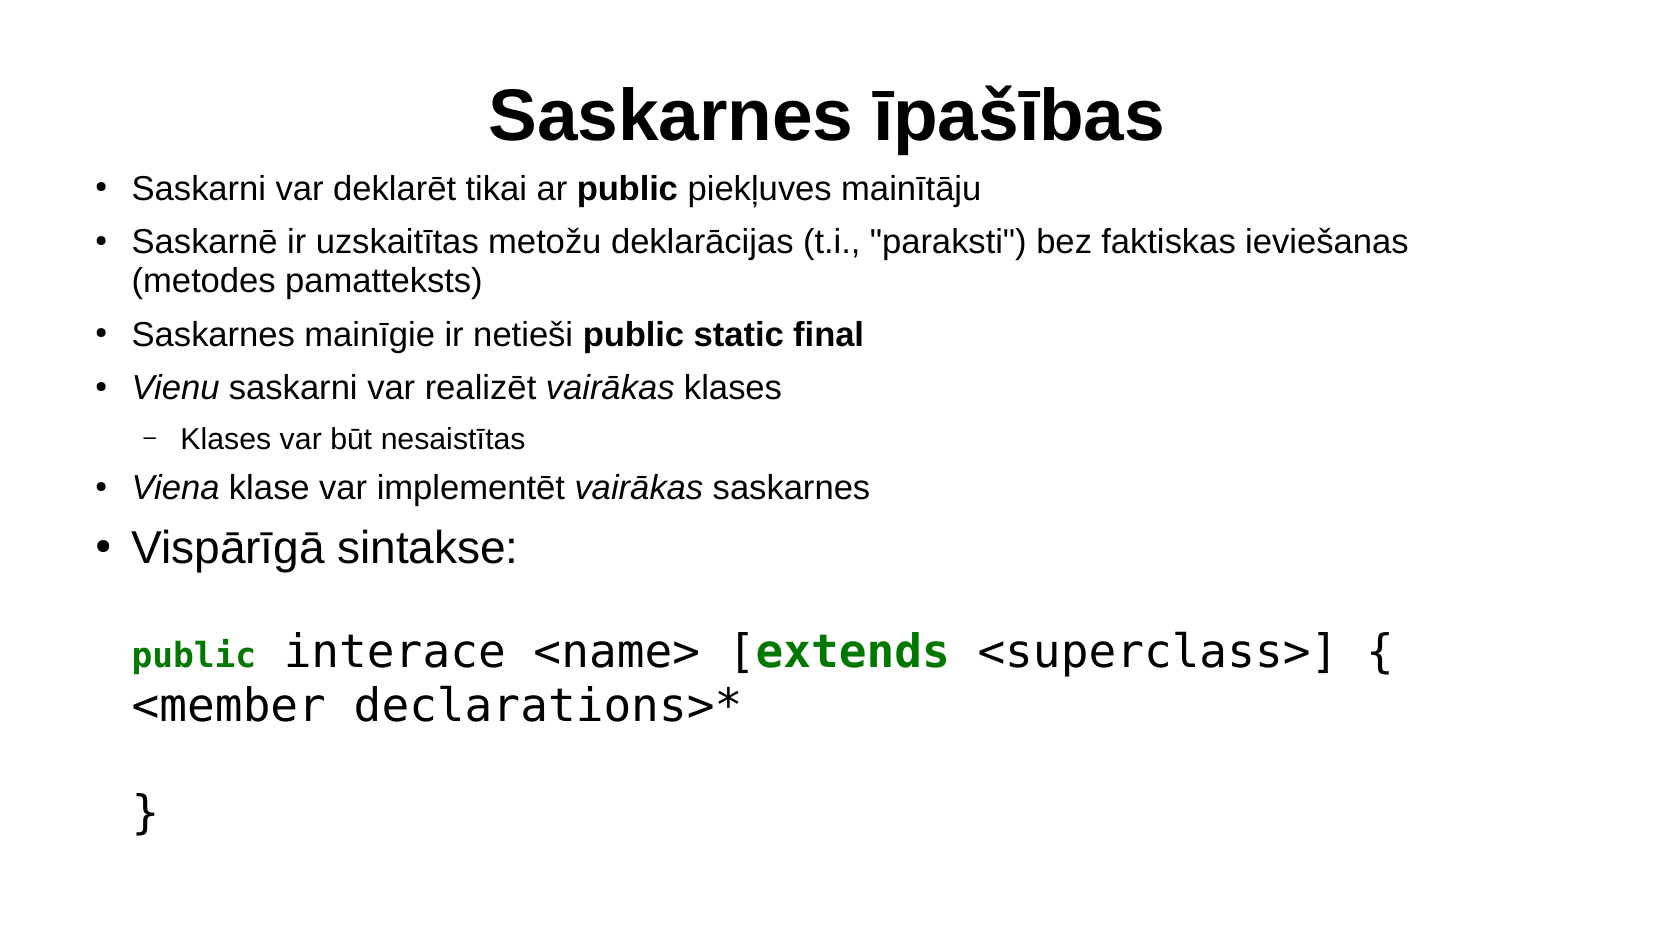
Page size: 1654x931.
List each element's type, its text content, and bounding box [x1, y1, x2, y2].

list Saskarni var deklarēt tikai ar public piekļuves mainītāju Saskarnē ir uzskaitītas metožu deklarācijas (t.i., "paraksti") bez faktiskas ieviešanas (metodes pamatteksts) Saskarnes mainīgie ir netieši public static final Vienu saskarni var realizēt vairākas klases Klases var būt nesaistītas Viena klase var implementēt vairākas saskarnes Vispārīgā sintakse: public interace <name> [extends <superclass>] { <member declarations>* } [82, 168, 1538, 889]
title Saskarnes īpašības [82, 37, 1571, 193]
